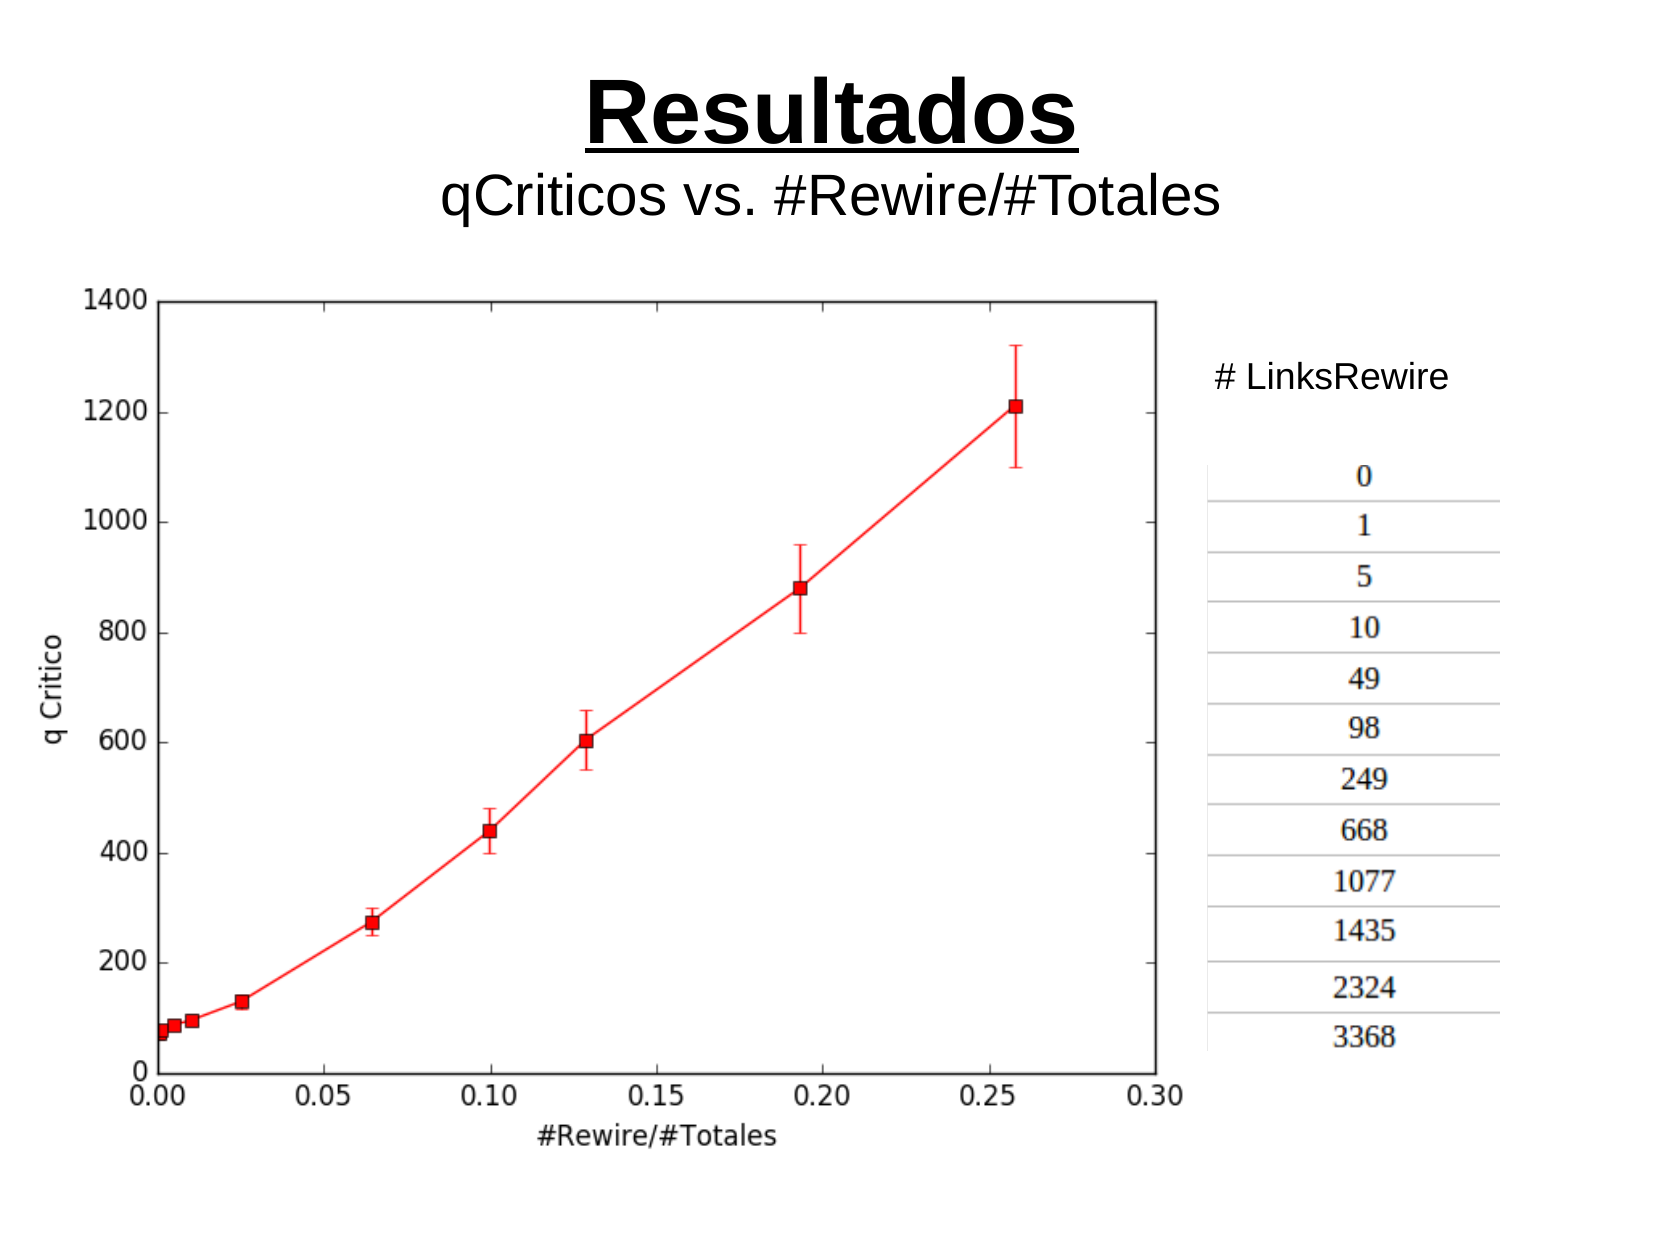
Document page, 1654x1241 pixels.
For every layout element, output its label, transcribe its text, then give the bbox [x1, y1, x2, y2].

picture [1207, 465, 1501, 1051]
text_box Resultados qCriticos vs. #Rewire/#Totales [73, 60, 1591, 228]
text_box # LinksRewire [1200, 348, 1576, 406]
picture [30, 267, 1195, 1171]
